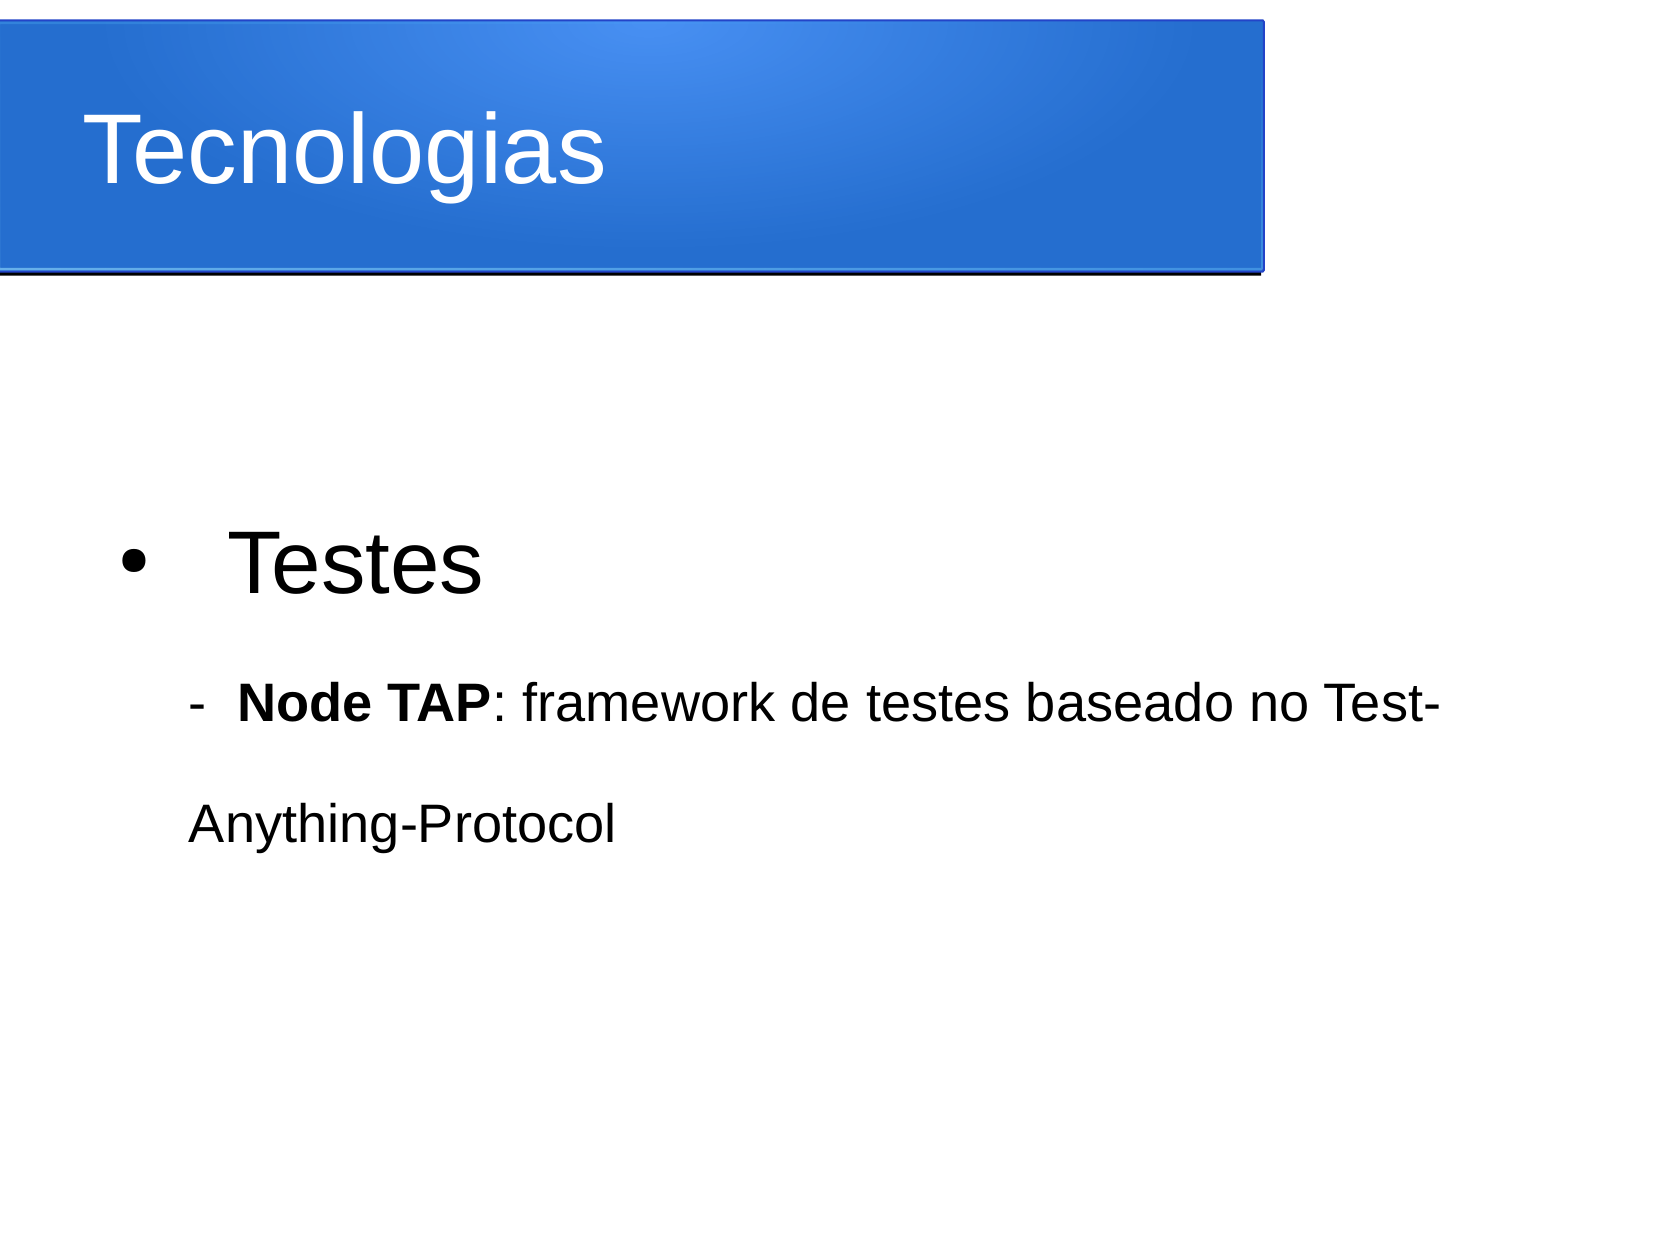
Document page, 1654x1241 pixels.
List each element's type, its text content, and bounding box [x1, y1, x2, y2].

title Tecnologias [82, 47, 1235, 252]
subtitle Testes - Node TAP: framework de testes baseado no Test-Anything-Protocol [82, 299, 1571, 1019]
